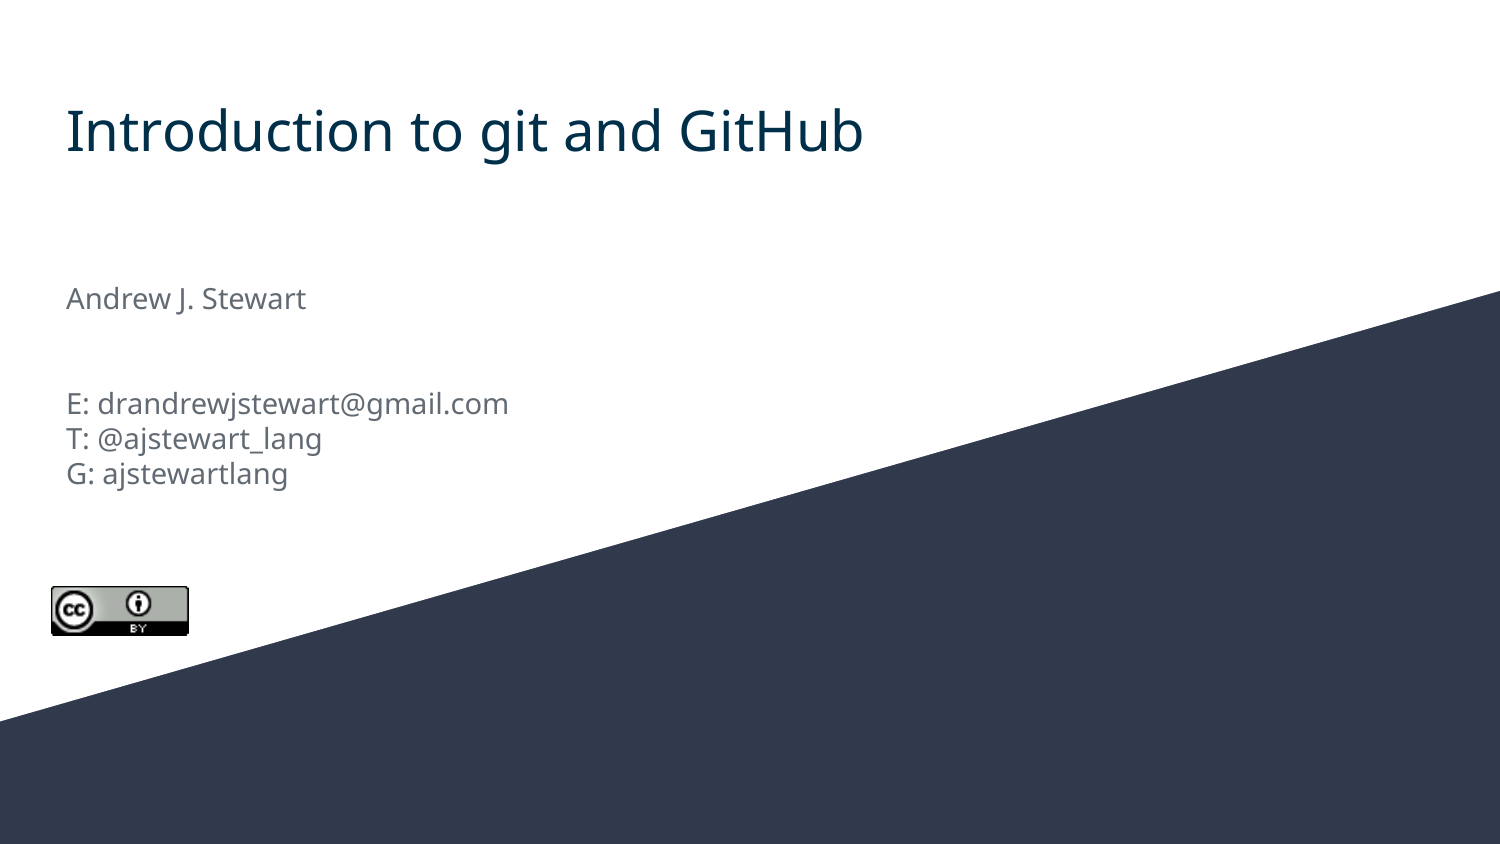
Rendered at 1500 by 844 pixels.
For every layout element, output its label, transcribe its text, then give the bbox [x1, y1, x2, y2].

title Introduction to git and GitHub [51, 80, 1449, 229]
picture [51, 586, 189, 636]
text_box Andrew J. Stewart E: drandrewjstewart@gmail.com T: @ajstewart_lang G: ajstewartlang [51, 265, 813, 387]
